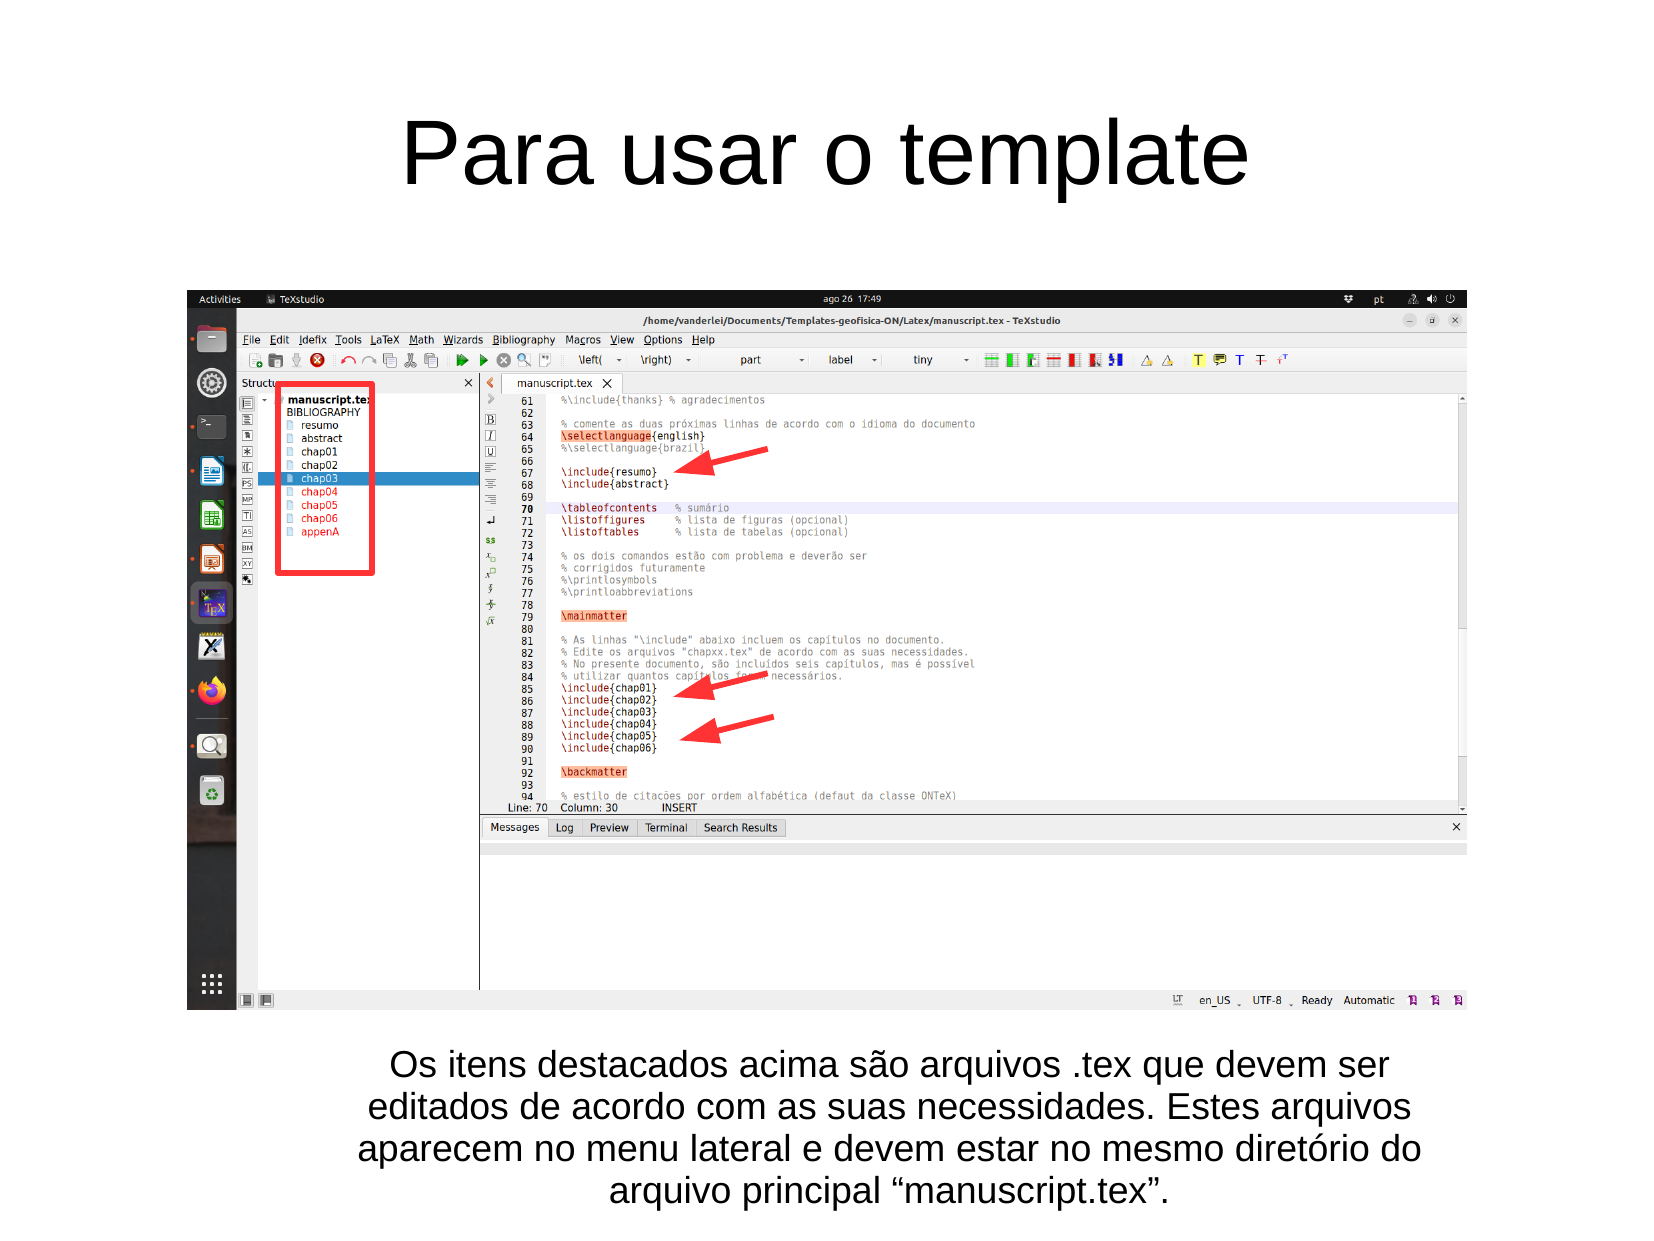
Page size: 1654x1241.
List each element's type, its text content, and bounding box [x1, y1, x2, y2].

text_box Os itens destacados acima são arquivos .tex que devem ser editados de acordo com as suas necessidades. Estes arquivos aparecem no menu lateral e devem estar no mesmo diretório do arquivo principal “manuscript.tex”. [342, 1035, 1512, 1219]
picture [187, 290, 1467, 1010]
title Para usar o template [82, 49, 1571, 257]
